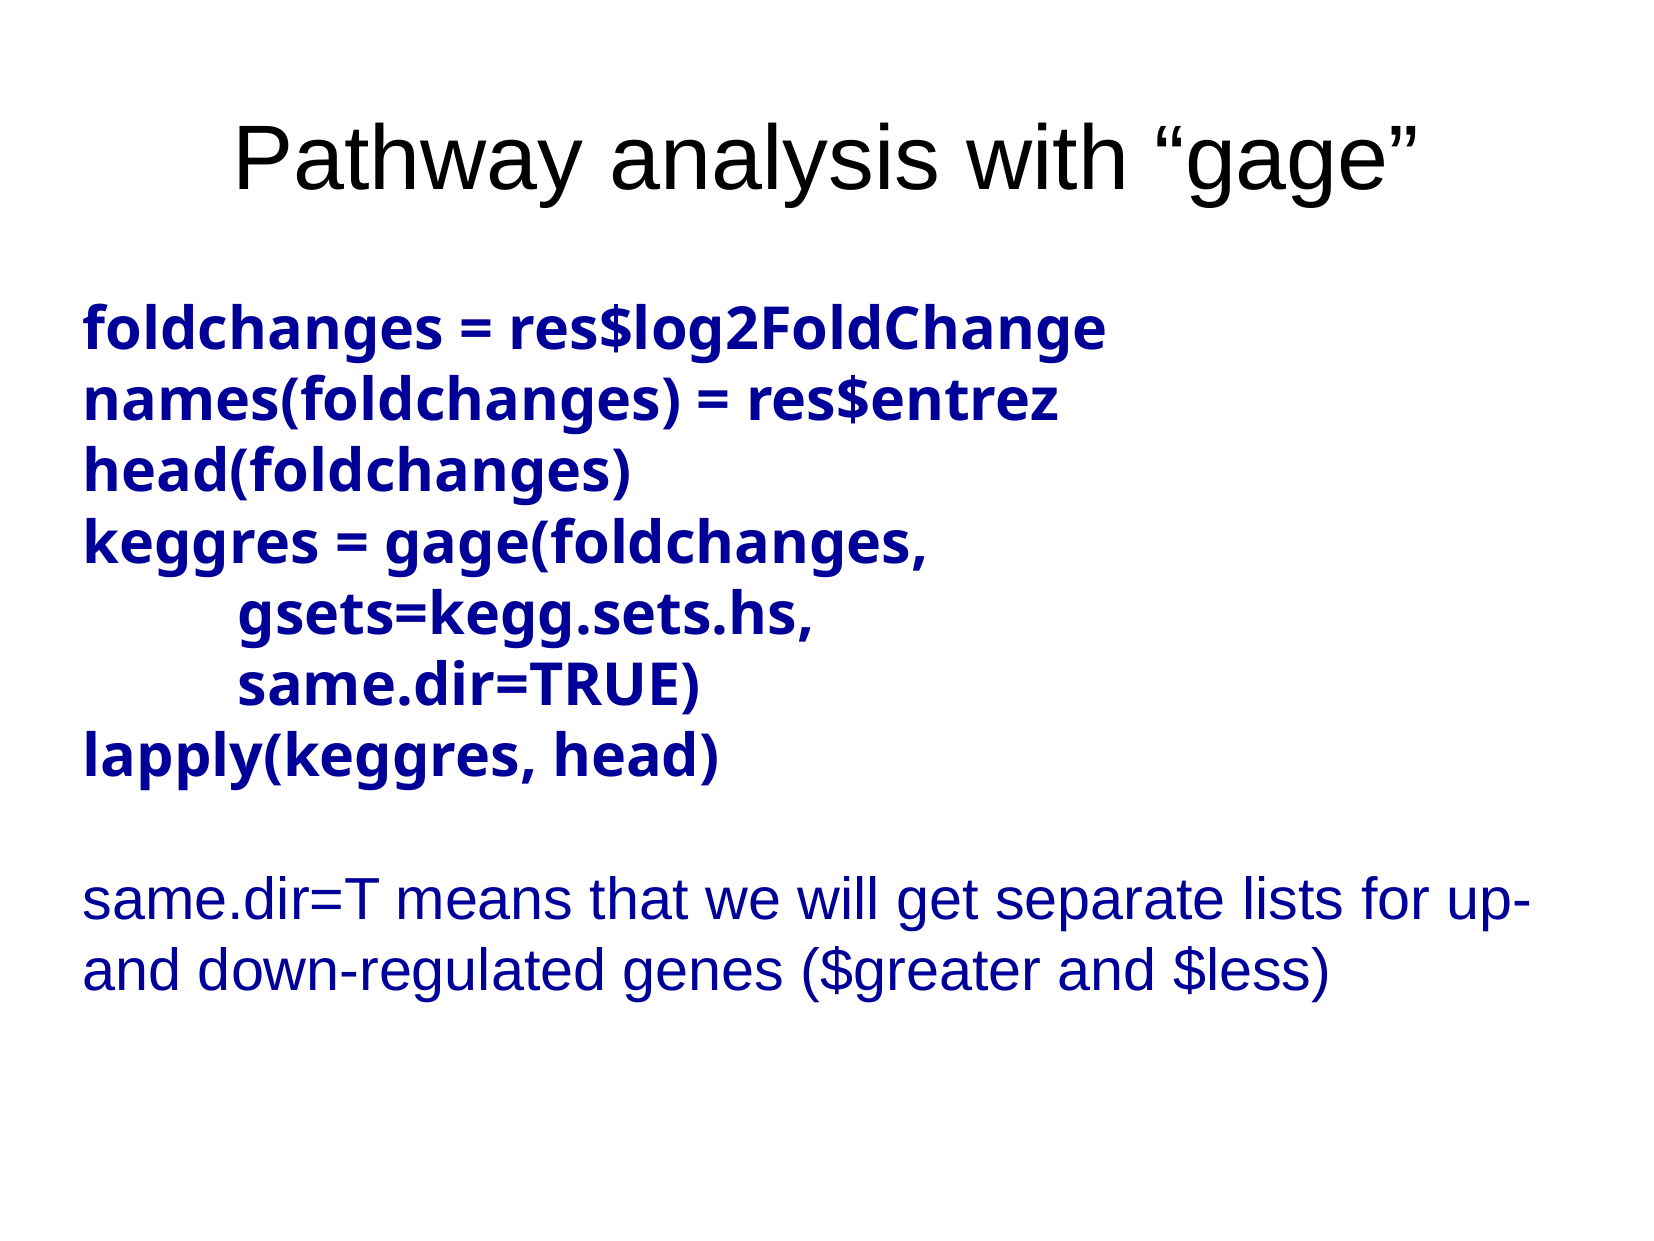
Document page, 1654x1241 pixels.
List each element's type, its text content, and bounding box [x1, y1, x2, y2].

text_box Pathway analysis with “gage” [82, 49, 1571, 257]
text_box foldchanges = res$log2FoldChange names(foldchanges) = res$entrez head(foldchanges) keggres = gage(foldchanges, gsets=kegg.sets.hs, same.dir=TRUE) lapply(keggres, head) same.dir=T means that we will get separate lists for up- and down-regulated genes ($greater and $less) [82, 290, 1571, 1010]
